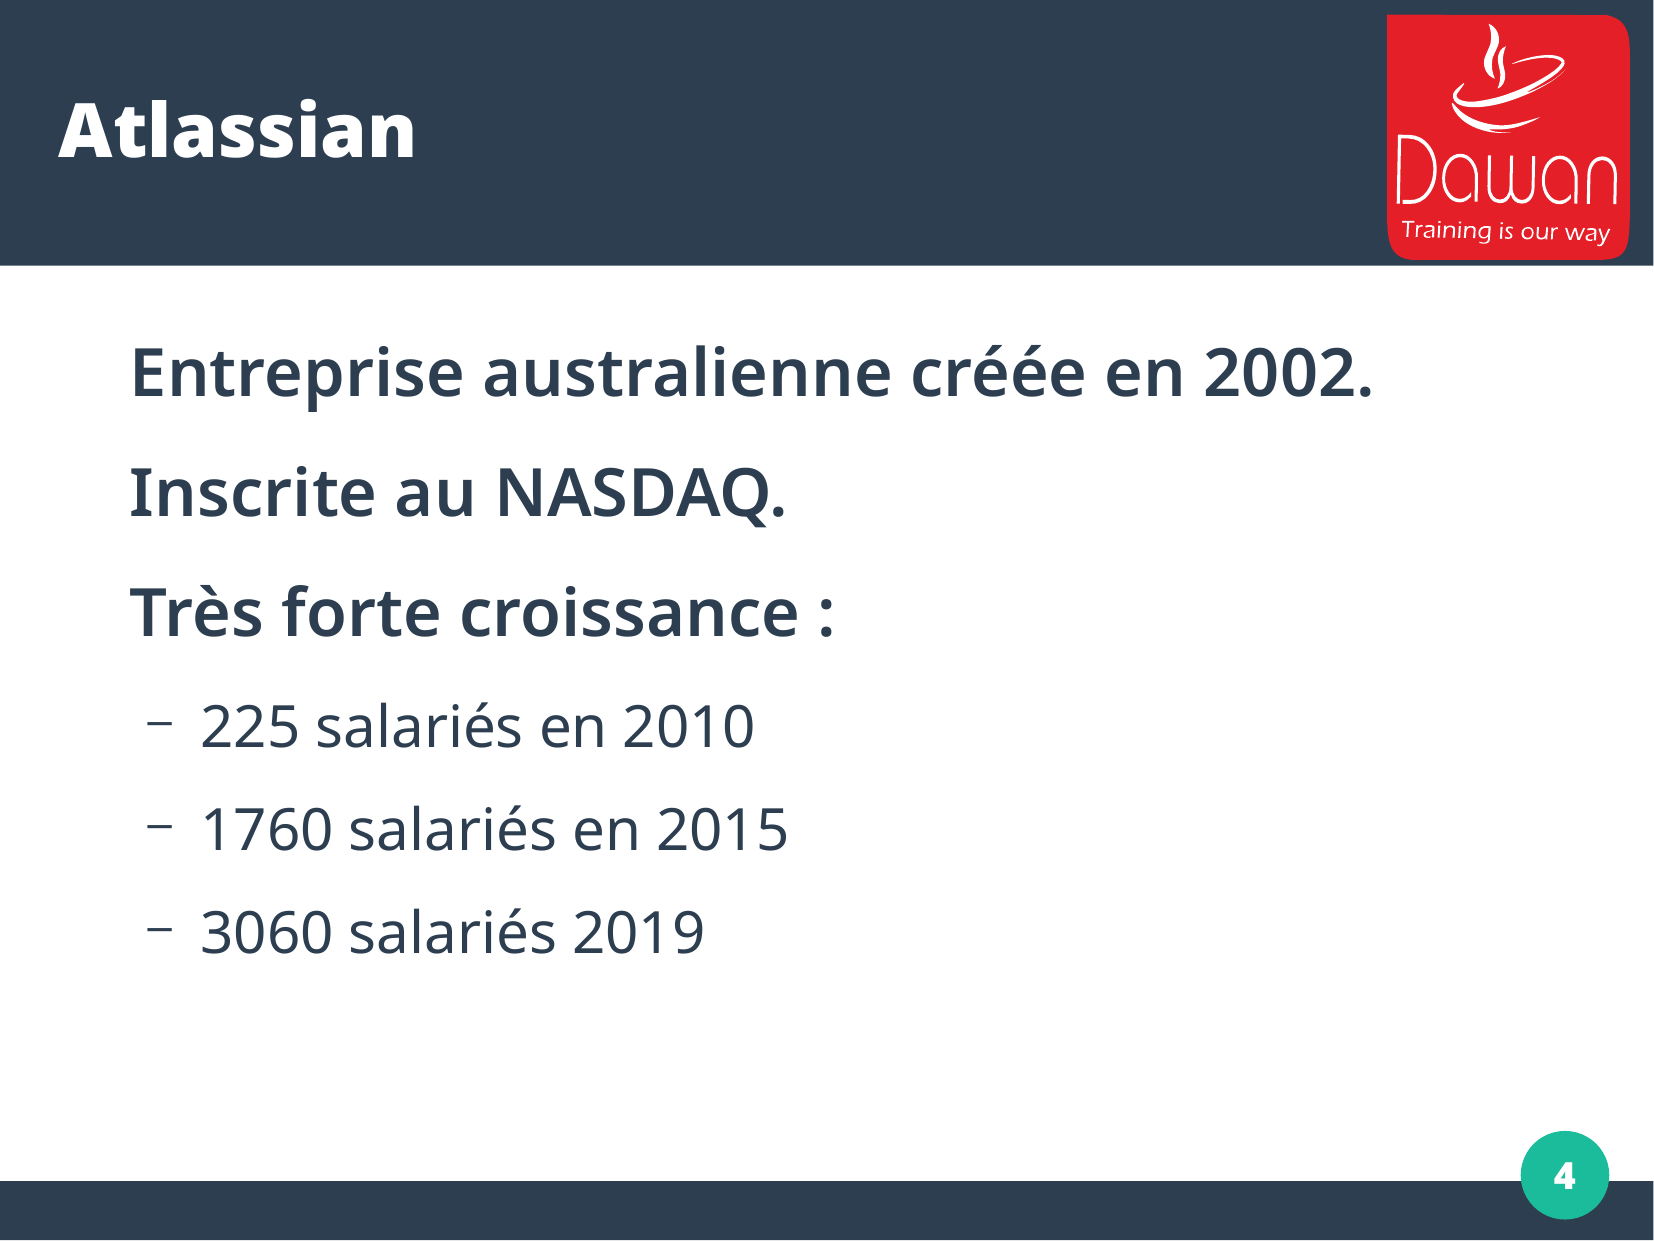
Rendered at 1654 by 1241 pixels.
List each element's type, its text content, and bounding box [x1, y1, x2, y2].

title Atlassian [59, 49, 1387, 207]
picture [1387, 14, 1630, 260]
list Entreprise australienne créée en 2002. Inscrite au NASDAQ. Très forte croissance : 225 salariés en 2010 1760 salariés en 2015 3060 salariés 2019 [59, 324, 1595, 1152]
